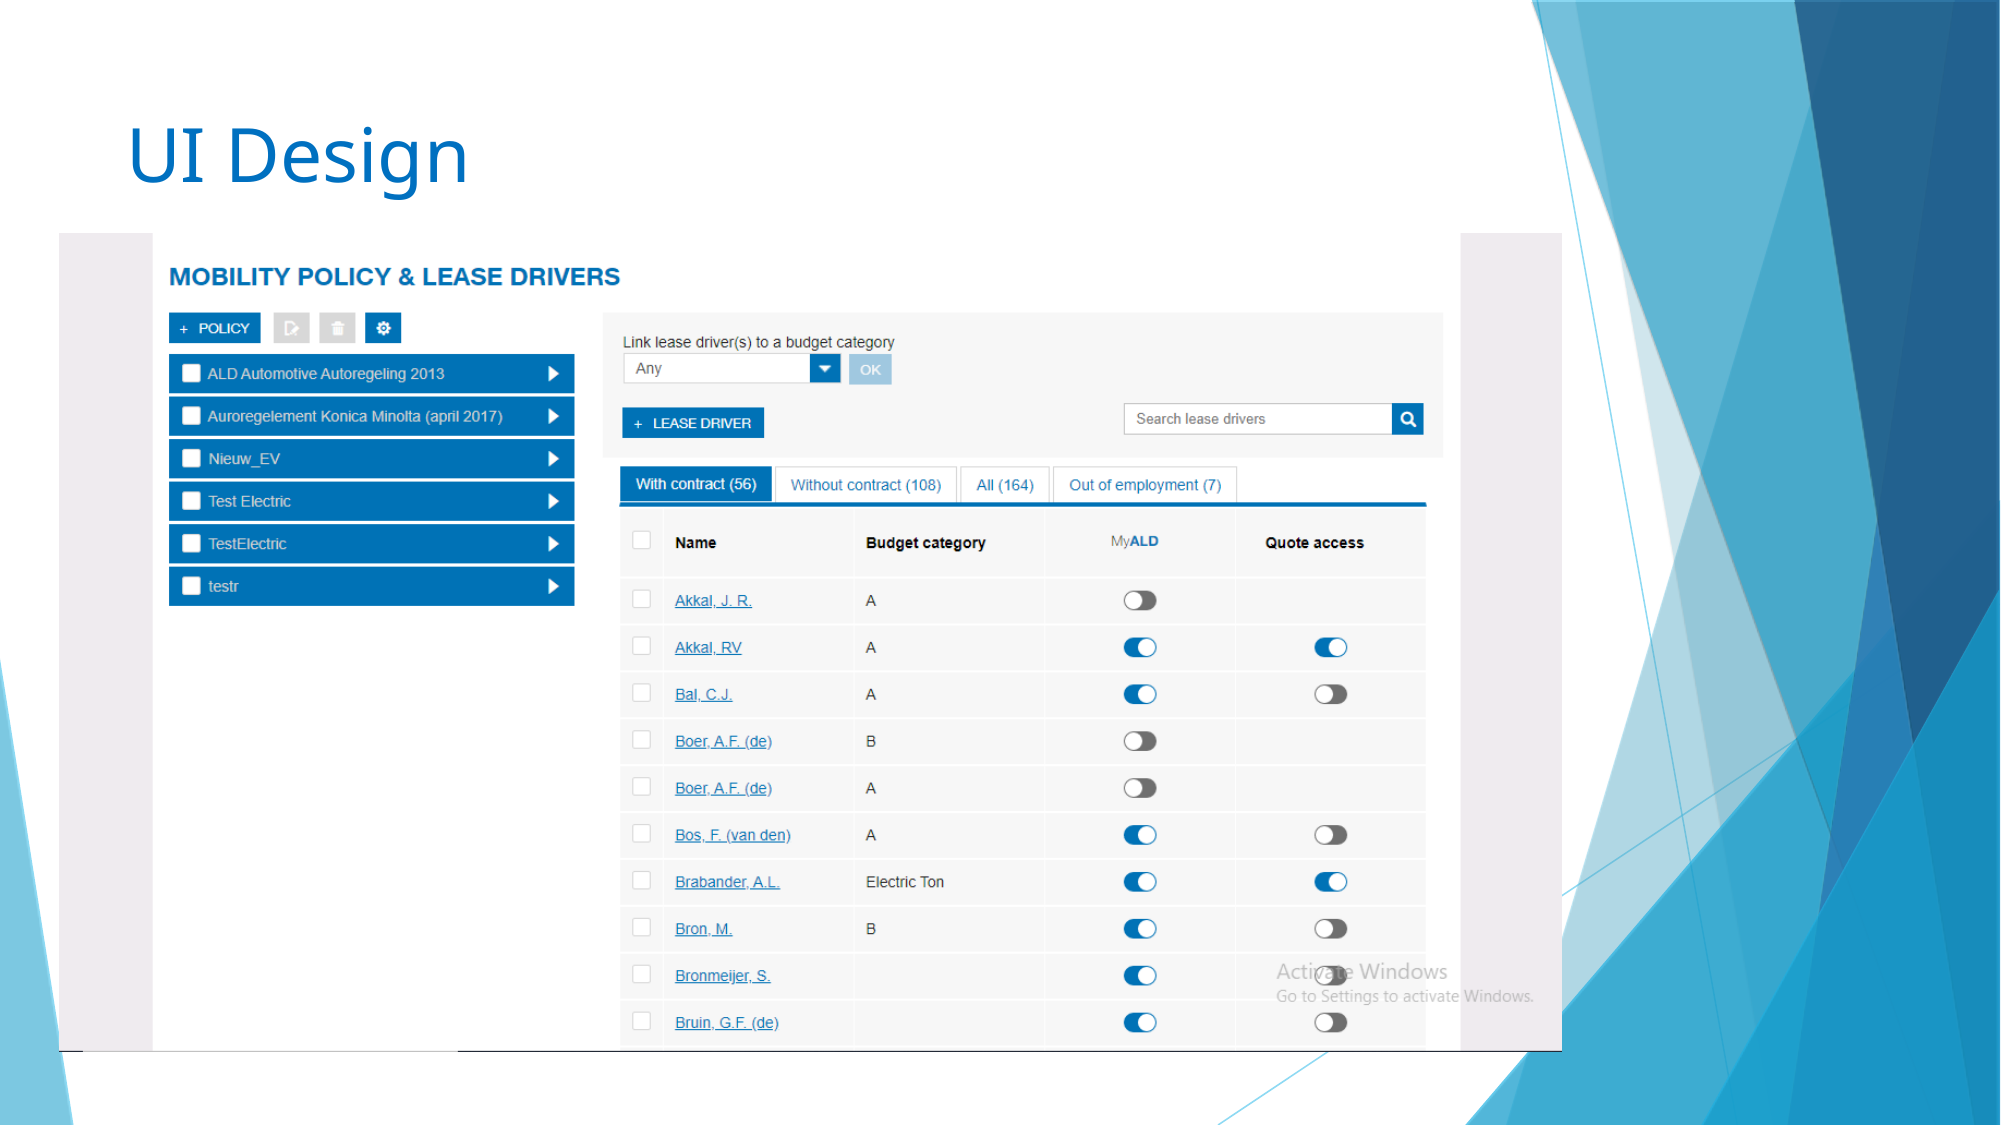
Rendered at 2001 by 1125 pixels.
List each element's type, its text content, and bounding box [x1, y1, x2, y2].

title UI Design [111, 99, 1522, 233]
picture [59, 233, 1562, 1052]
